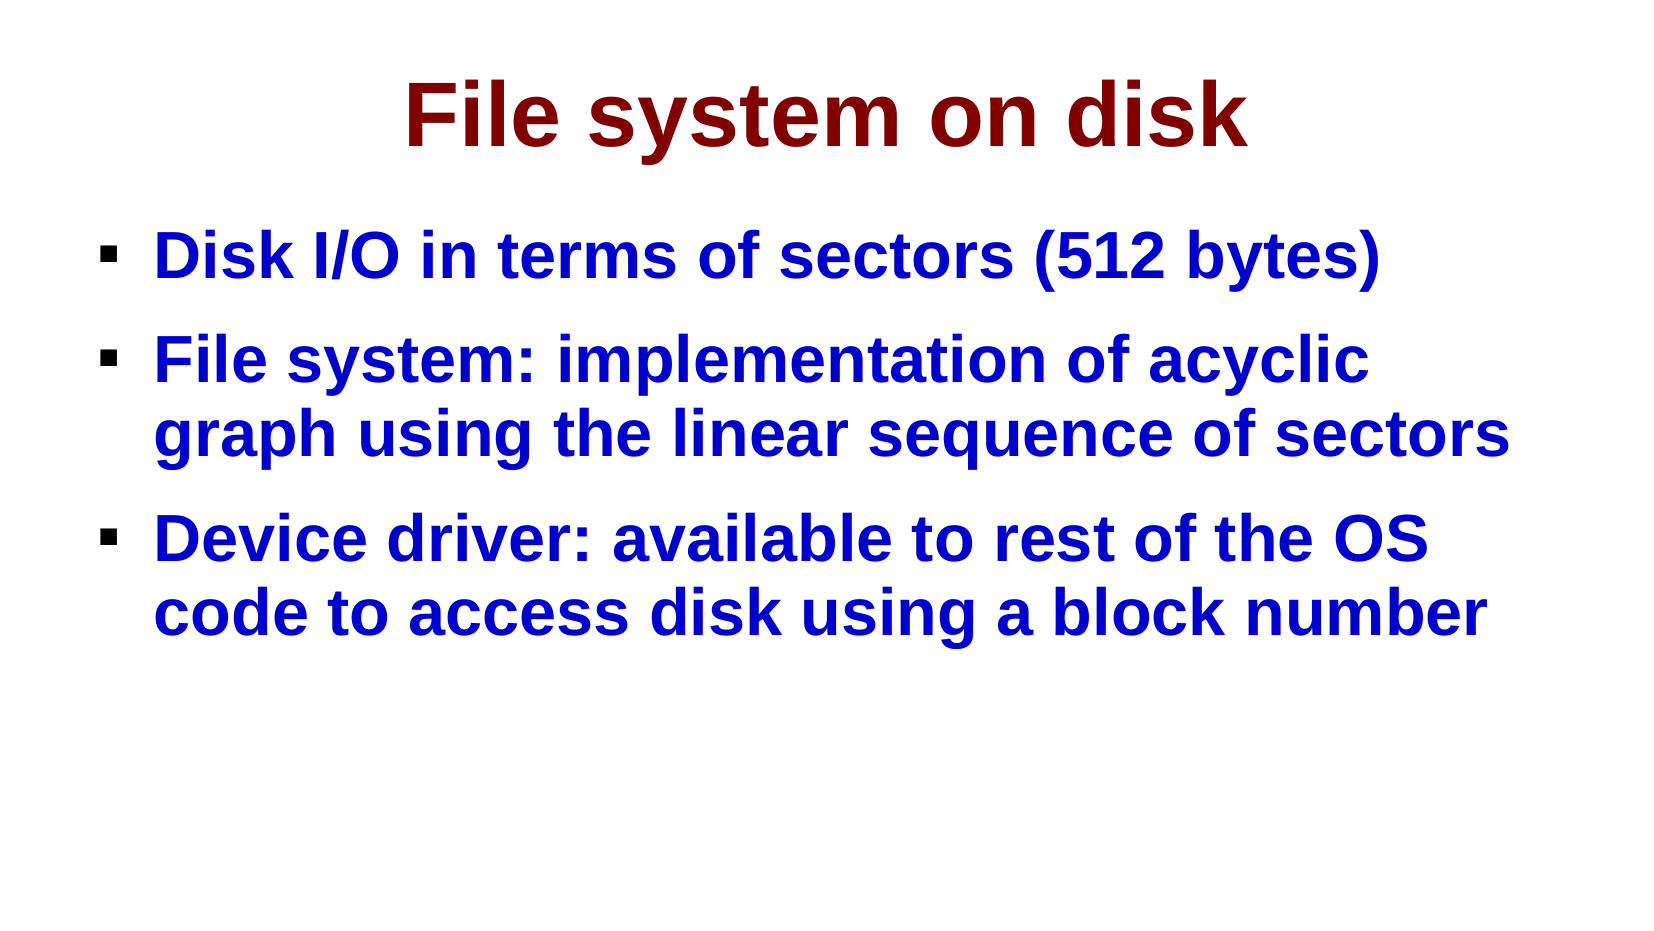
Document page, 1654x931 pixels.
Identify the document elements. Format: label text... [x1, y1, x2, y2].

list Disk I/O in terms of sectors (512 bytes) File system: implementation of acyclic graph using the linear sequence of sectors Device driver: available to rest of the OS code to access disk using a block number [82, 217, 1571, 757]
title File system on disk [82, 37, 1571, 193]
